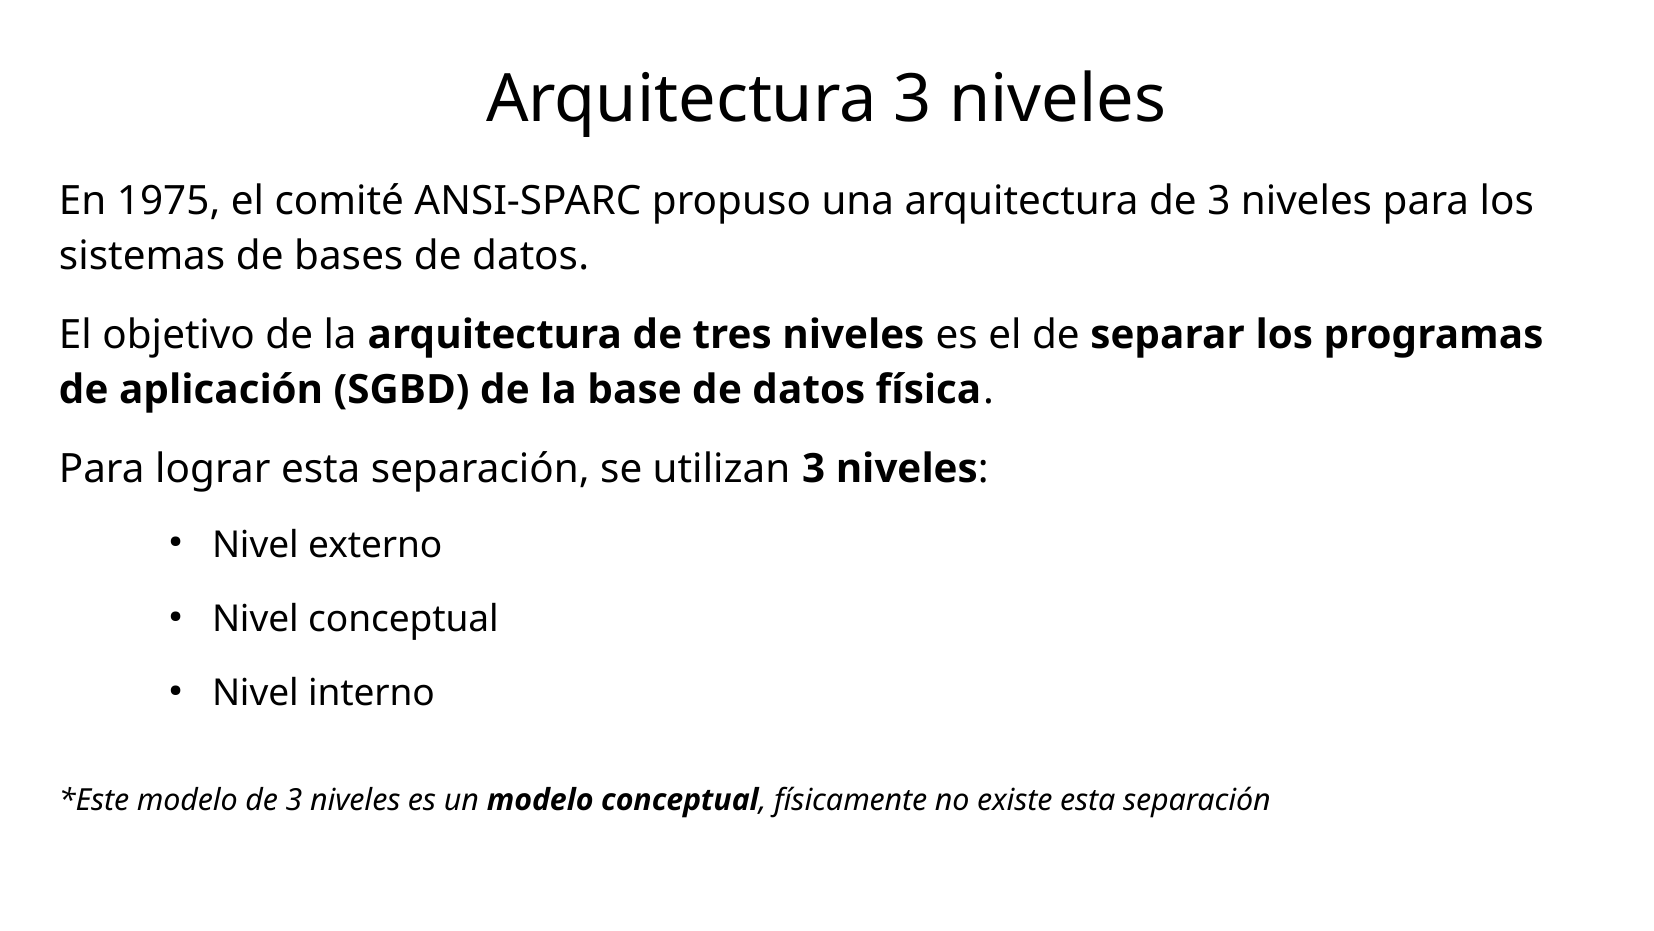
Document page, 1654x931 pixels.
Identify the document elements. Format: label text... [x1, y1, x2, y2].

title Arquitectura 3 niveles [82, 37, 1571, 154]
list En 1975, el comité ANSI-SPARC propuso una arquitectura de 3 niveles para los sistemas de bases de datos. El objetivo de la arquitectura de tres niveles es el de separar los programas de aplicación (SGBD) de la base de datos física. Para lograr esta separación, se utilizan 3 niveles: Nivel externo Nivel conceptual Nivel interno *Este modelo de 3 niveles es un modelo conceptual, físicamente no existe esta separación [59, 171, 1583, 821]
